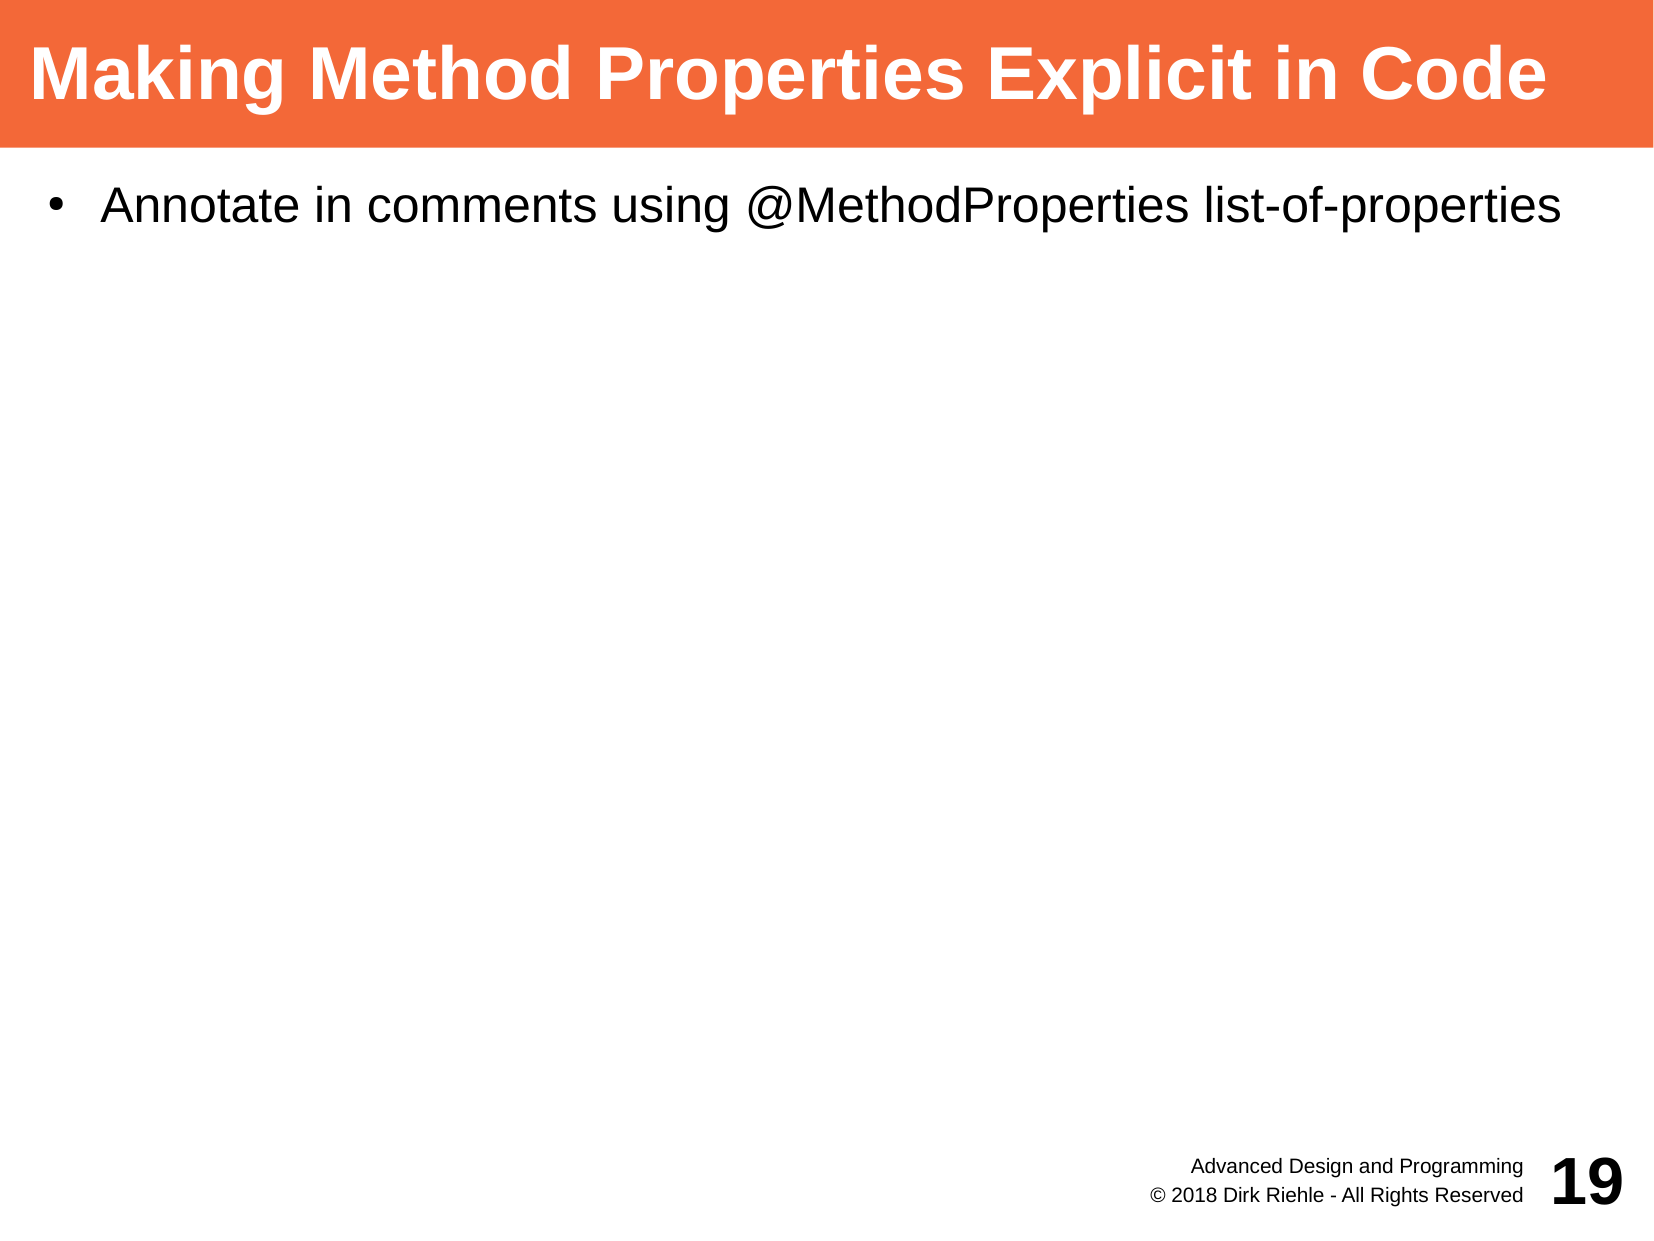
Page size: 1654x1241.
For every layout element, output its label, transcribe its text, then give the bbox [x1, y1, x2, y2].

list Annotate in comments using @MethodProperties list-of-properties [29, 177, 1625, 1063]
title Making Method Properties Explicit in Code [0, 0, 1654, 148]
